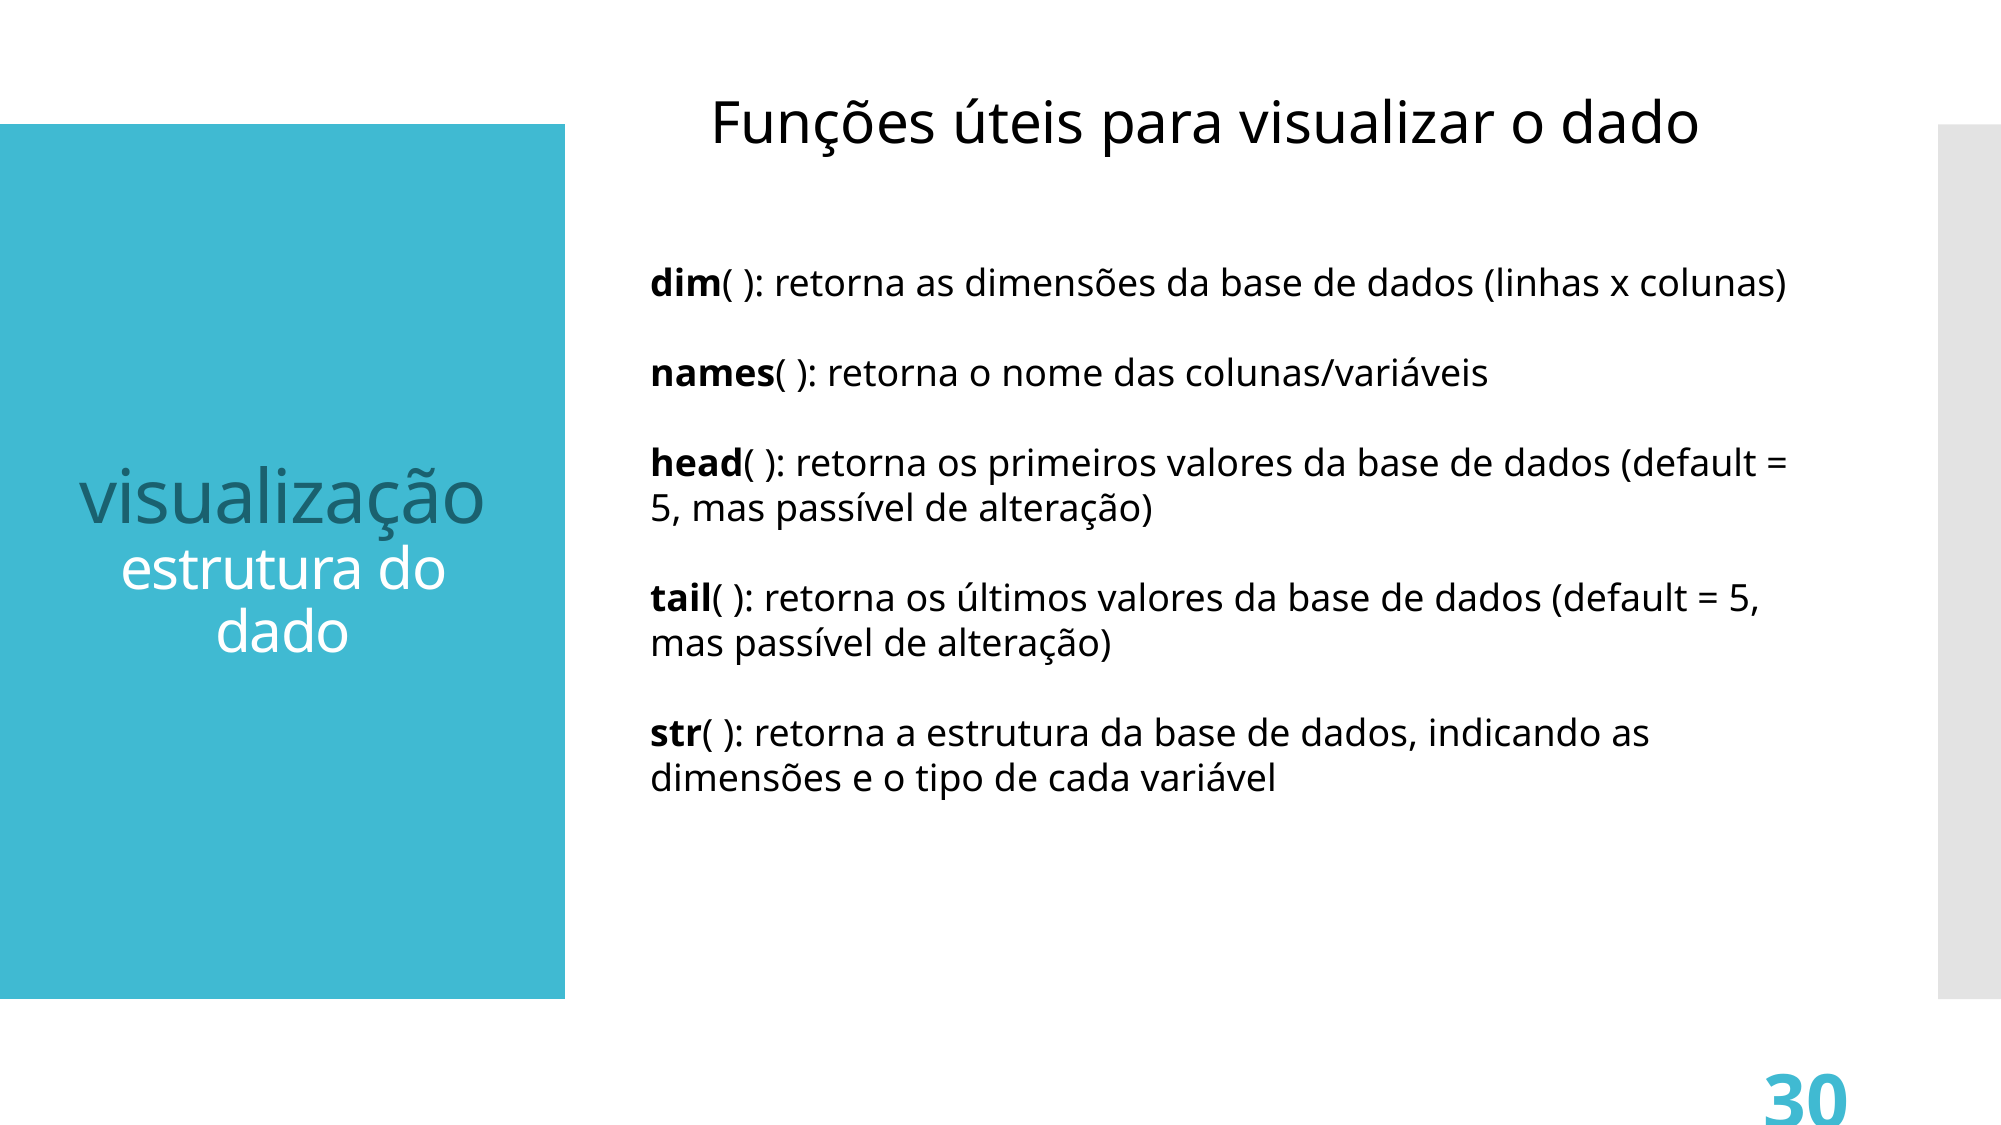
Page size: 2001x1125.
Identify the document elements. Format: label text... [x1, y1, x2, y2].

text_box Funções úteis para visualizar o dado [695, 78, 1898, 164]
title visualização estrutura do dado [41, 184, 526, 940]
text_box [1748, 1045, 2000, 1106]
text_box dim( ): retorna as dimensões da base de dados (linhas x colunas) names( ): retorna o nome das colunas/variáveis head( ): retorna os primeiros valores da base de dados (default = 5, mas passível de alteração) tail( ): retorna os últimos valores da base de dados (default = 5, mas passível de alteração) str( ): retorna a estrutura da base de dados, indicando as dimensões e o tipo de cada variável [635, 251, 1822, 812]
